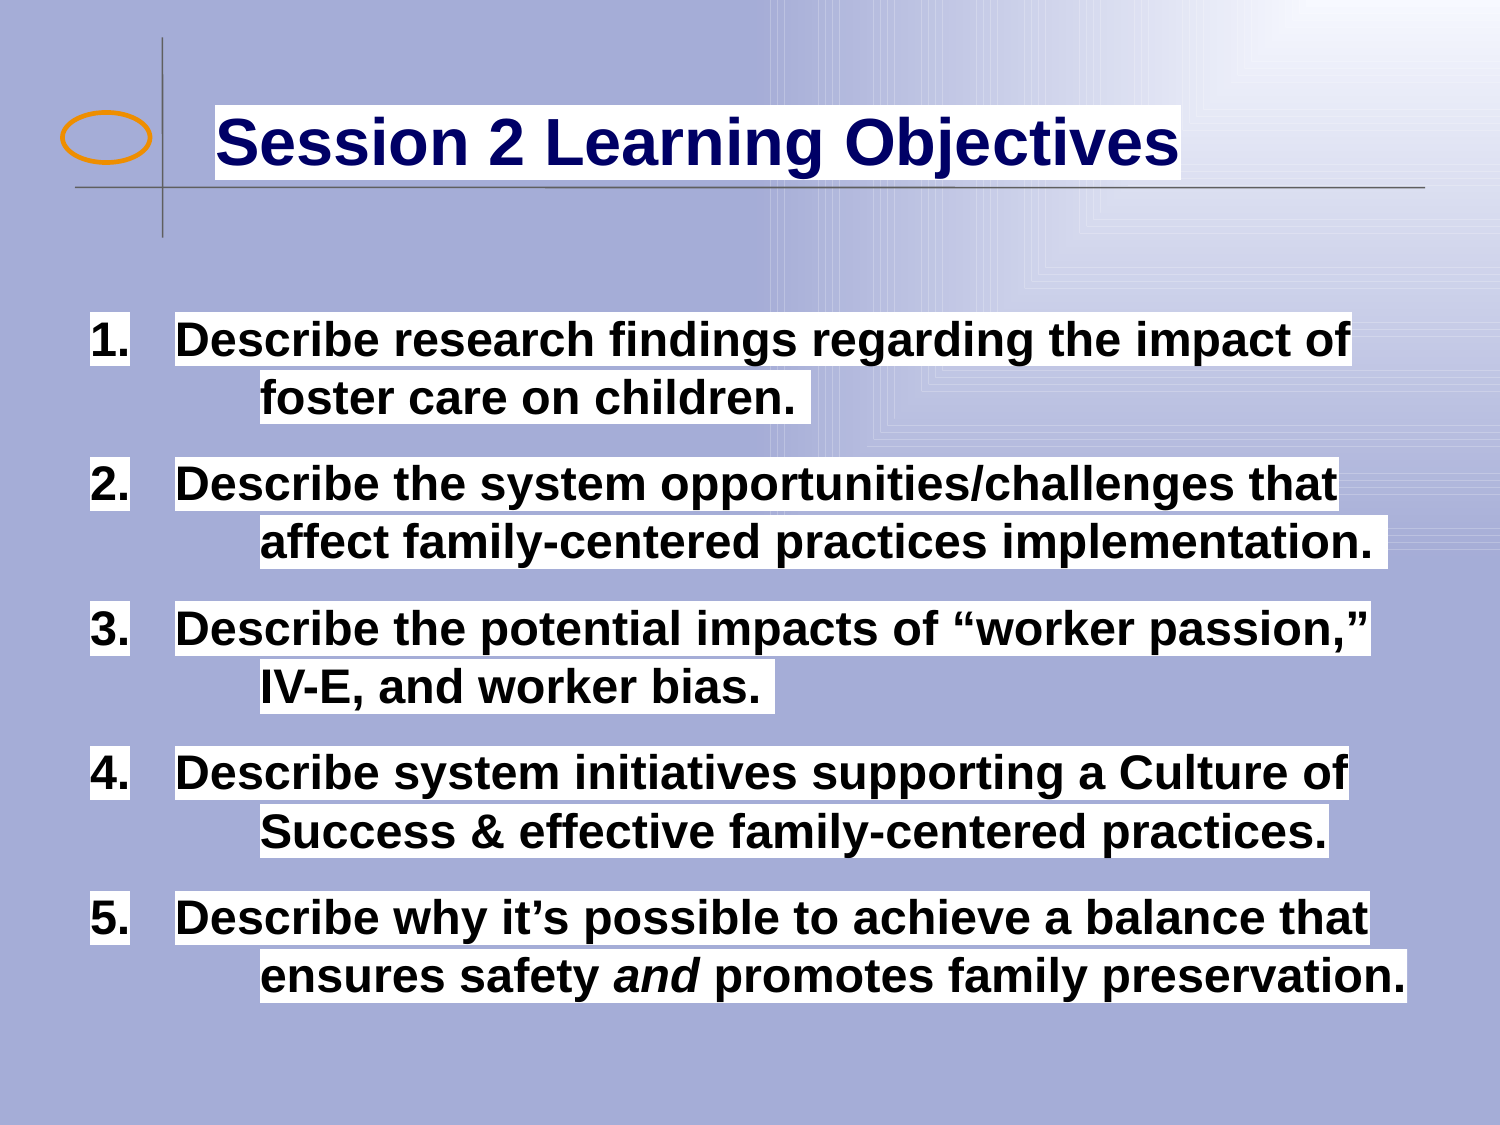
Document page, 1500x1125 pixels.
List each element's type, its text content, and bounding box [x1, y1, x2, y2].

title Session 2 Learning Objectives [200, 45, 1426, 233]
list Describe research findings regarding the impact of foster care on children. Describe the system opportunities/challenges that affect family-centered practices implementation. Describe the potential impacts of “worker passion,” IV-E, and worker bias. Describe system initiatives supporting a Culture of Success & effective family-centered practices. Describe why it’s possible to achieve a balance that ensures safety and promotes family preservation. [75, 299, 1426, 1063]
